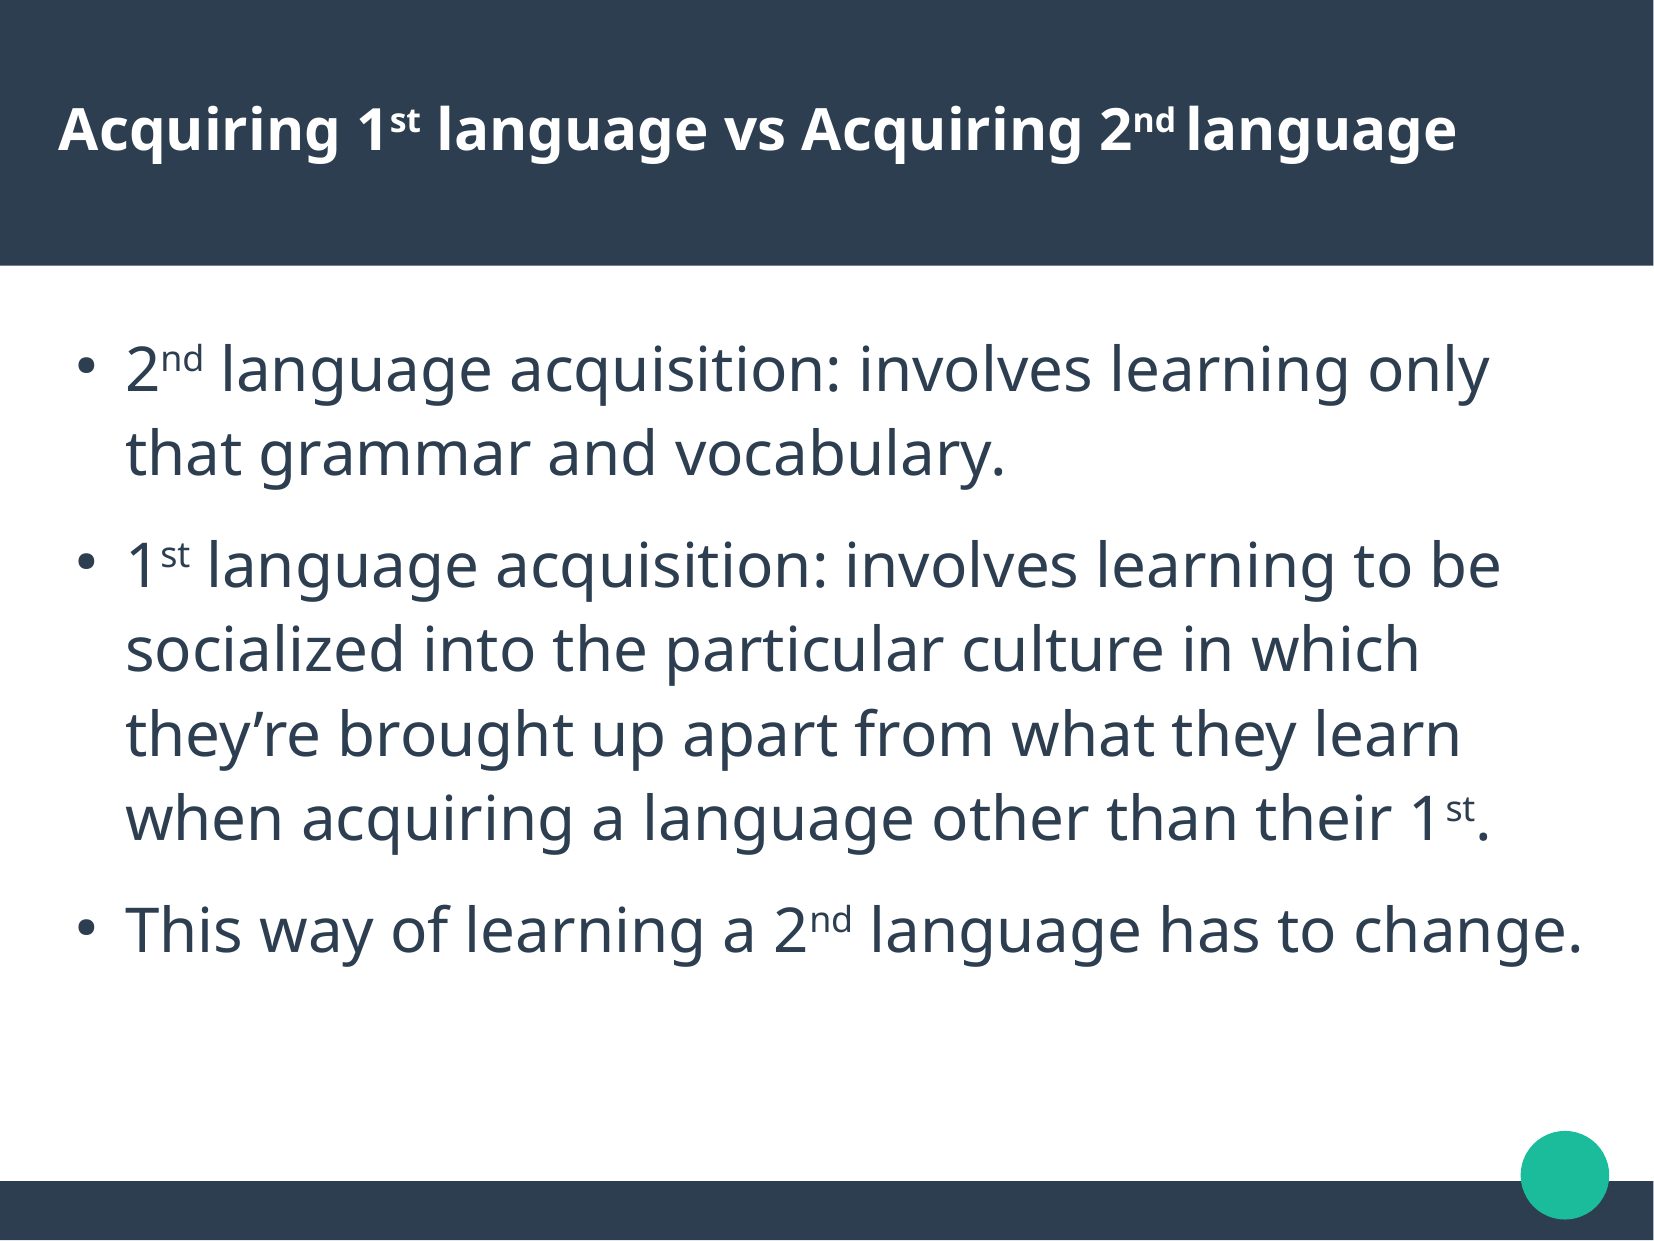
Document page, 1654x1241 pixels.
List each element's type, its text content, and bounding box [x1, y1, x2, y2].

title Acquiring 1st language vs Acquiring 2nd language [59, 49, 1595, 207]
list 2nd language acquisition: involves learning only that grammar and vocabulary. 1st language acquisition: involves learning to be socialized into the particular culture in which they’re brought up apart from what they learn when acquiring a language other than their 1st. This way of learning a 2nd language has to change. [59, 324, 1595, 1152]
